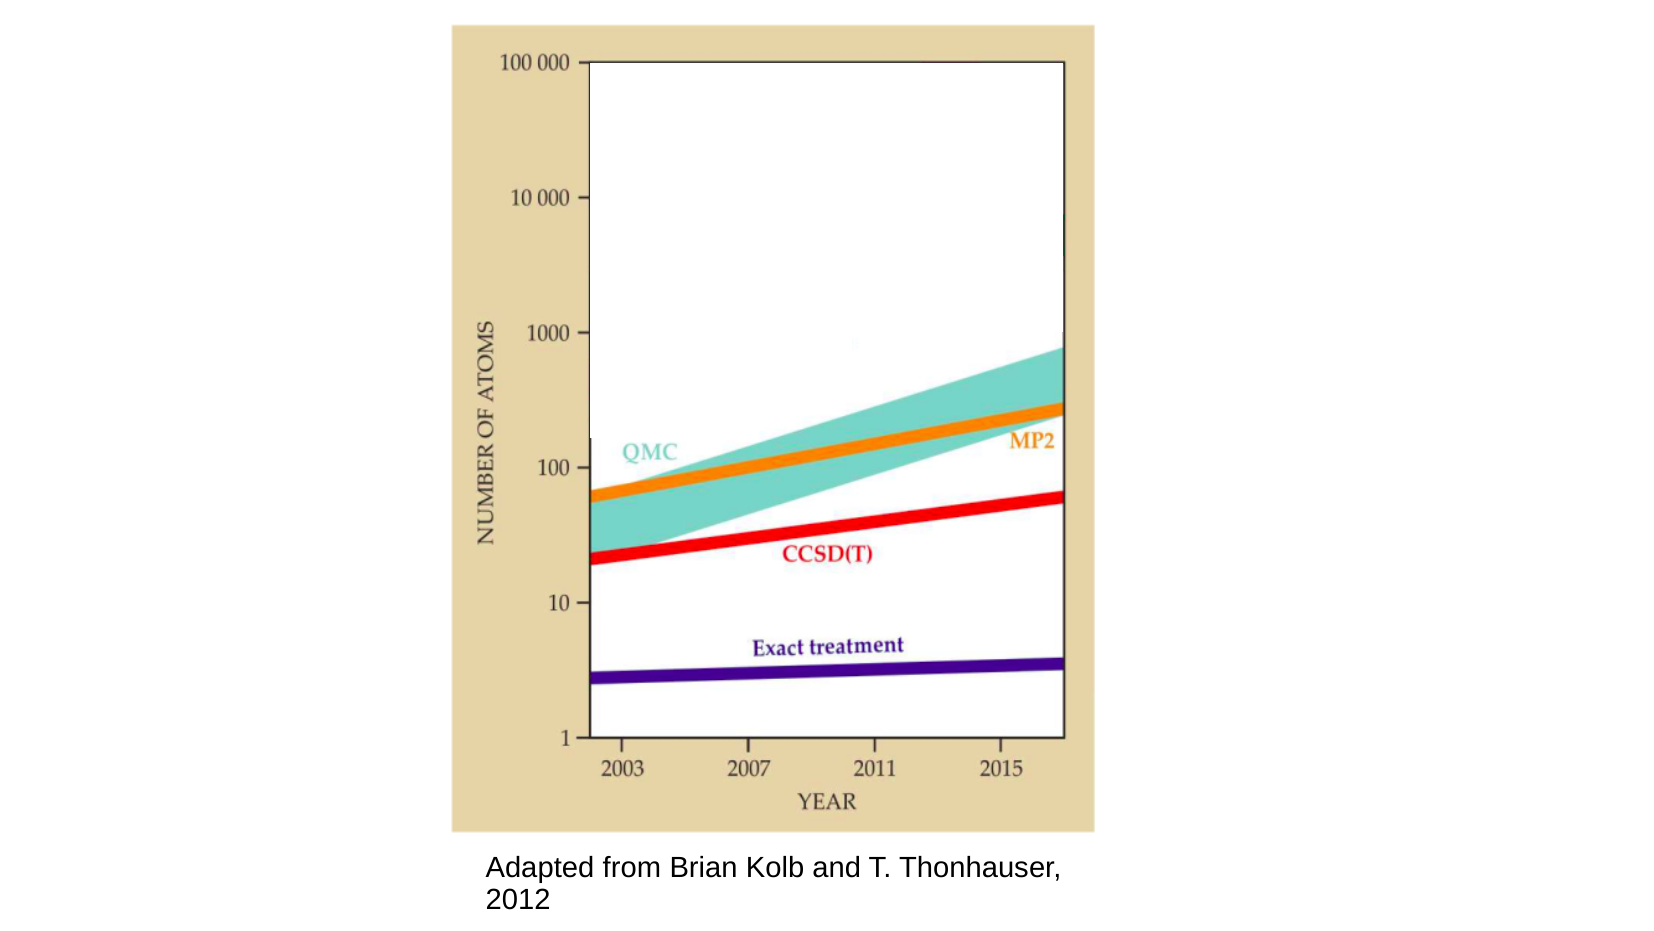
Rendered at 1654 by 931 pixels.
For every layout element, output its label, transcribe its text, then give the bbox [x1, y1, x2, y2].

text_box Adapted from Brian Kolb and T. Thonhauser, 2012 [470, 843, 1086, 924]
picture [434, 17, 1111, 856]
text_box [590, 63, 1063, 438]
